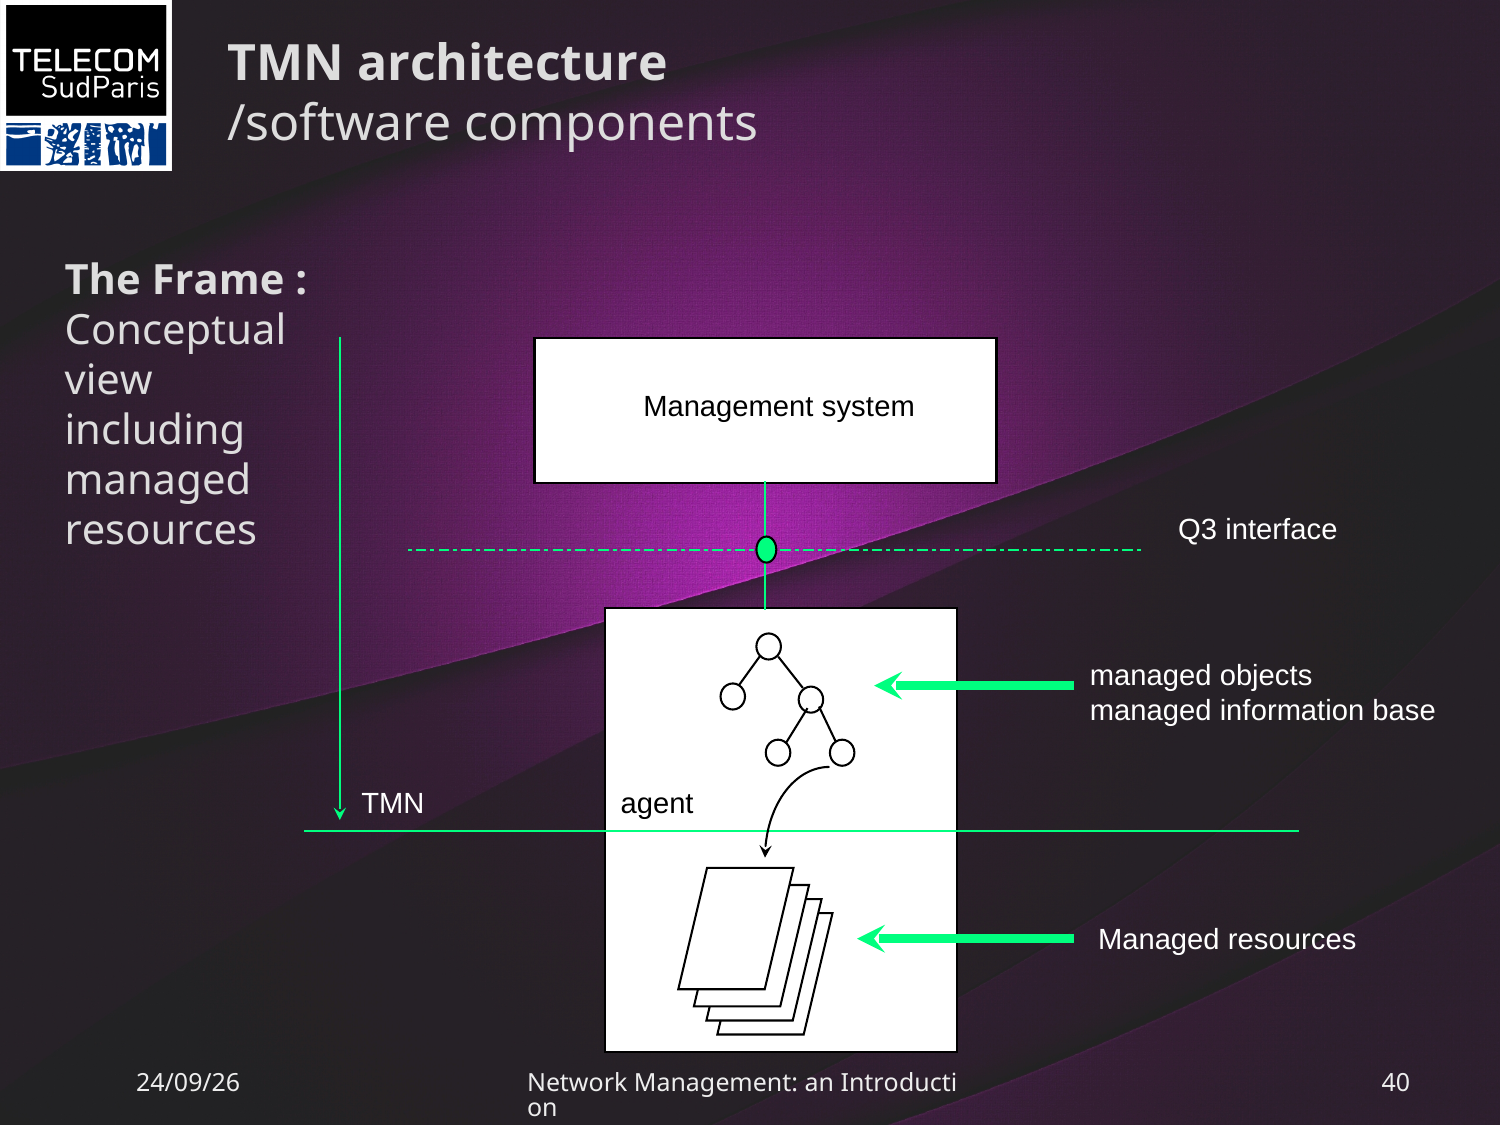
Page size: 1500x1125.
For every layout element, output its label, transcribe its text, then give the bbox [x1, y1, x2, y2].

text_box [604, 608, 958, 830]
text_box Managed resources [1083, 912, 1373, 963]
picture [0, 0, 1500, 1125]
text_box Q3 interface [1162, 503, 1354, 554]
title TMN architecture /software components [212, 22, 1406, 158]
text_box agent [605, 776, 710, 827]
text_box The Frame : Conceptual view including managed resources [49, 245, 323, 561]
text_box [756, 536, 777, 563]
text_box [604, 832, 958, 1052]
text_box TMN [346, 776, 440, 827]
text_box Management system [628, 379, 931, 430]
text_box [534, 338, 997, 483]
text_box managed objects managed information base [1074, 648, 1452, 734]
